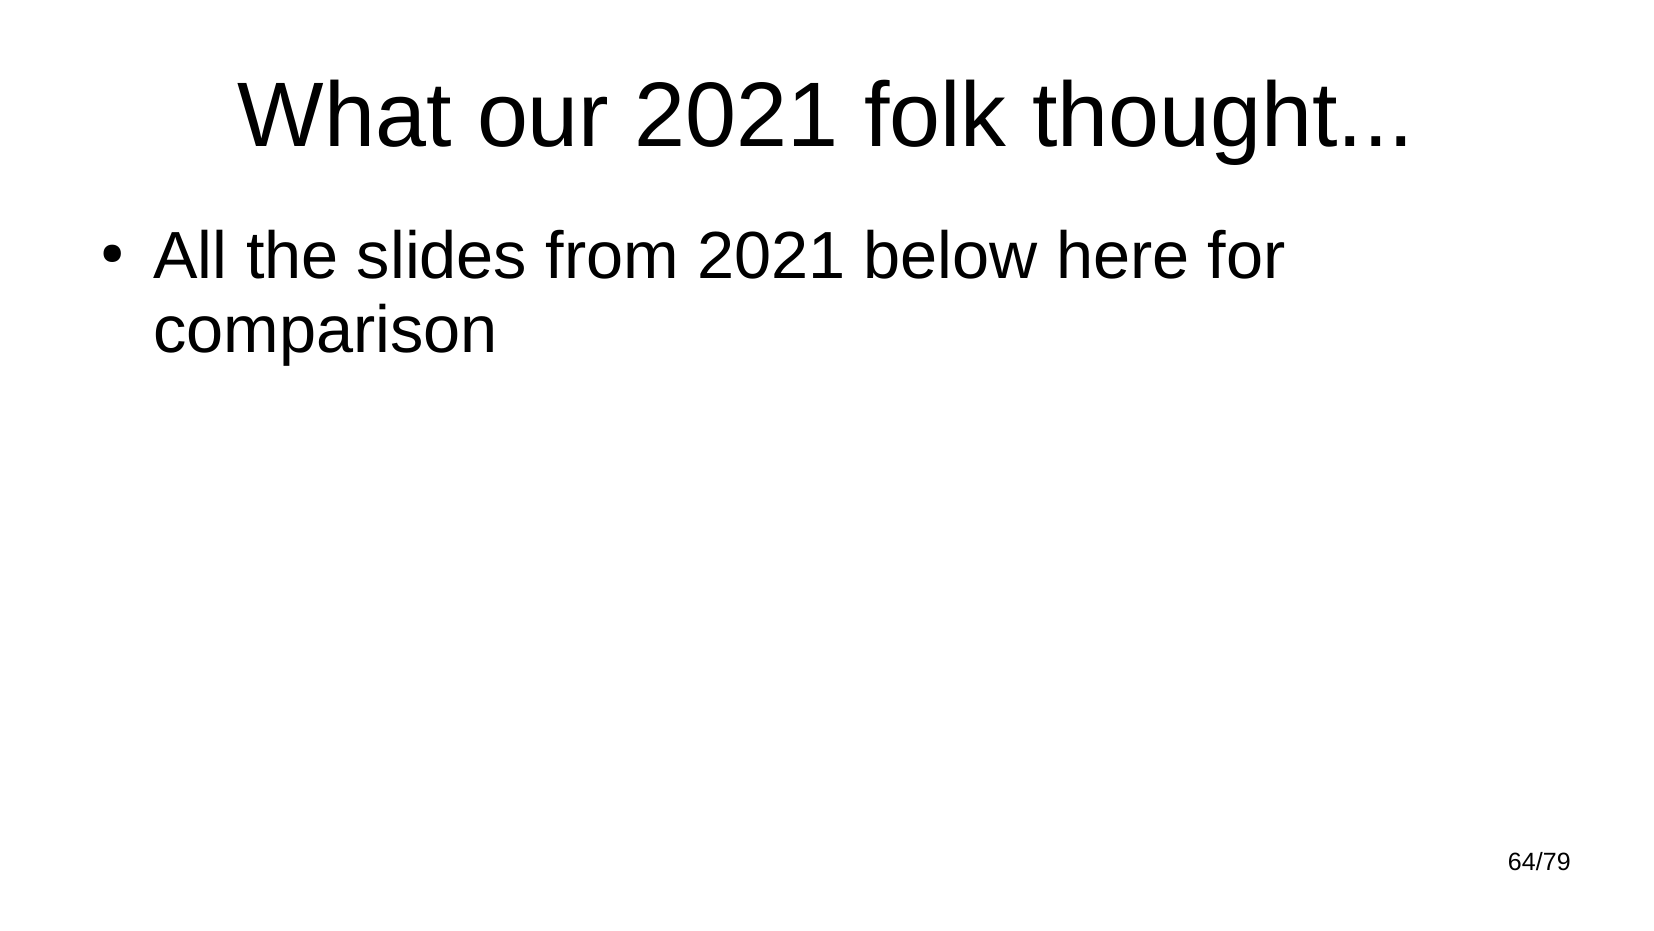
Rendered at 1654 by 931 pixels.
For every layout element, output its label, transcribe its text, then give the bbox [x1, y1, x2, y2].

title What our 2021 folk thought... [82, 37, 1571, 193]
list All the slides from 2021 below here for comparison [82, 217, 1571, 758]
